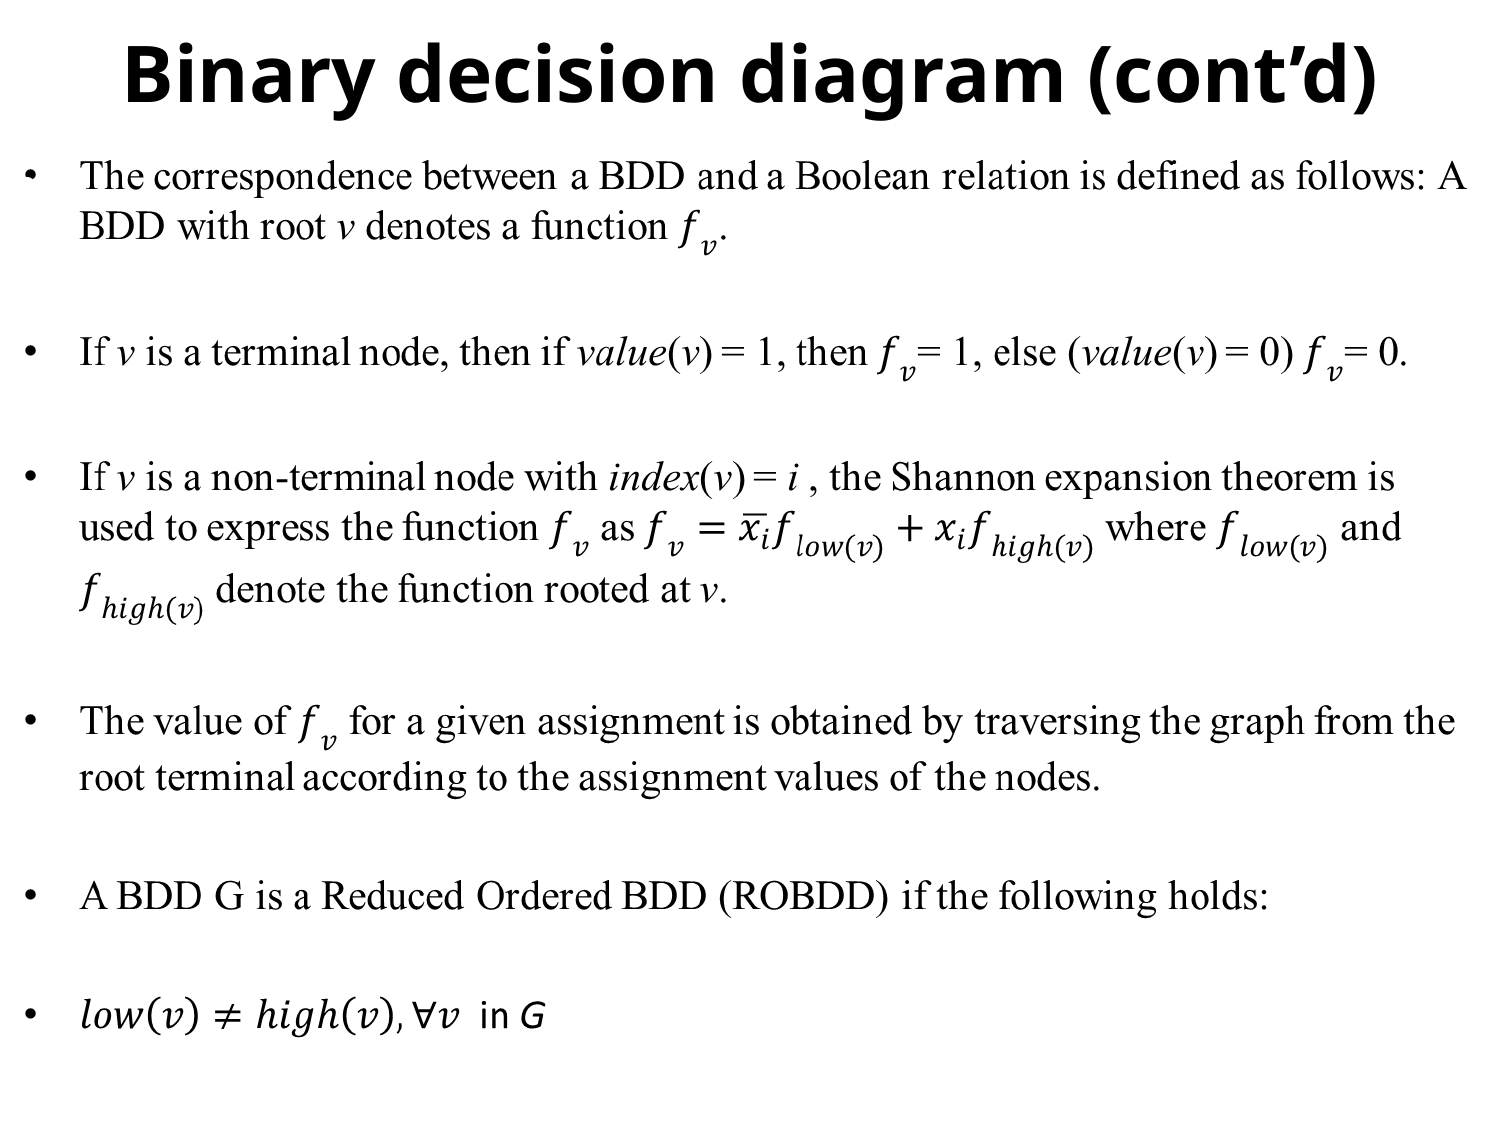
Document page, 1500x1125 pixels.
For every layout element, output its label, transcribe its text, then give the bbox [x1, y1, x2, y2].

title Binary decision diagram (cont’d) [75, 4, 1425, 137]
list [0, 137, 1500, 1125]
